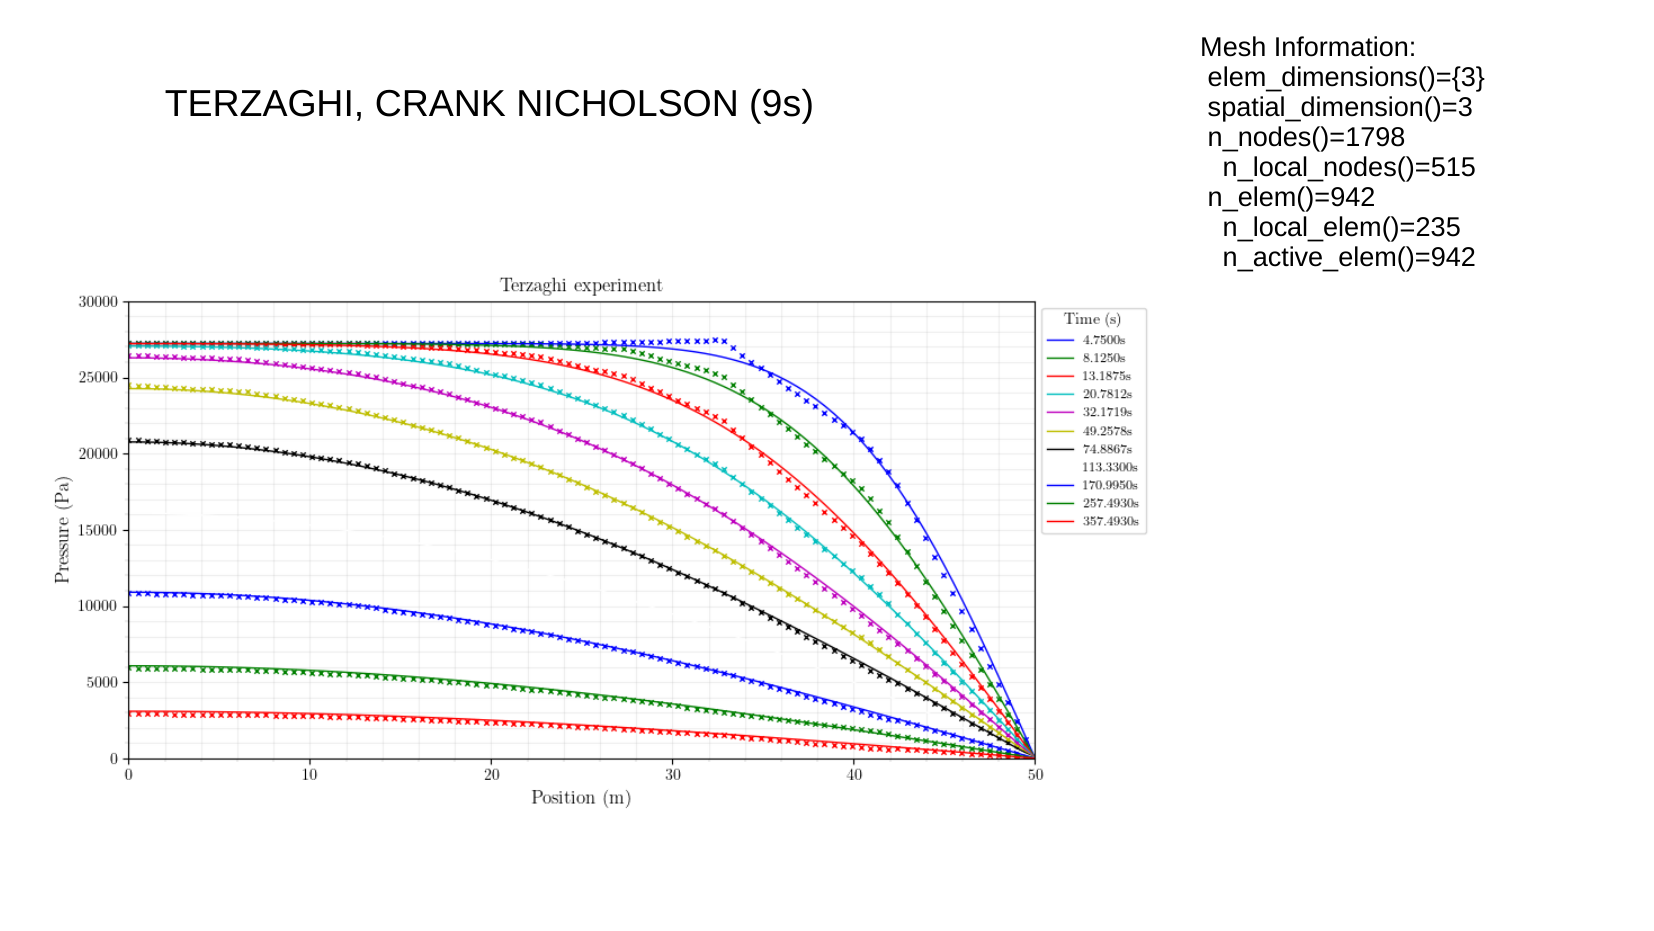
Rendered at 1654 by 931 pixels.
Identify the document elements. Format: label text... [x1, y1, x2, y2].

text_box Mesh Information: elem_dimensions()={3} spatial_dimension()=3 n_nodes()=1798 n_local_nodes()=515 n_elem()=942 n_local_elem()=235 n_active_elem()=942 [1177, 24, 1613, 376]
text_box TERZAGHI, CRANK NICHOLSON (9s) [150, 75, 1177, 188]
picture [37, 262, 1163, 826]
